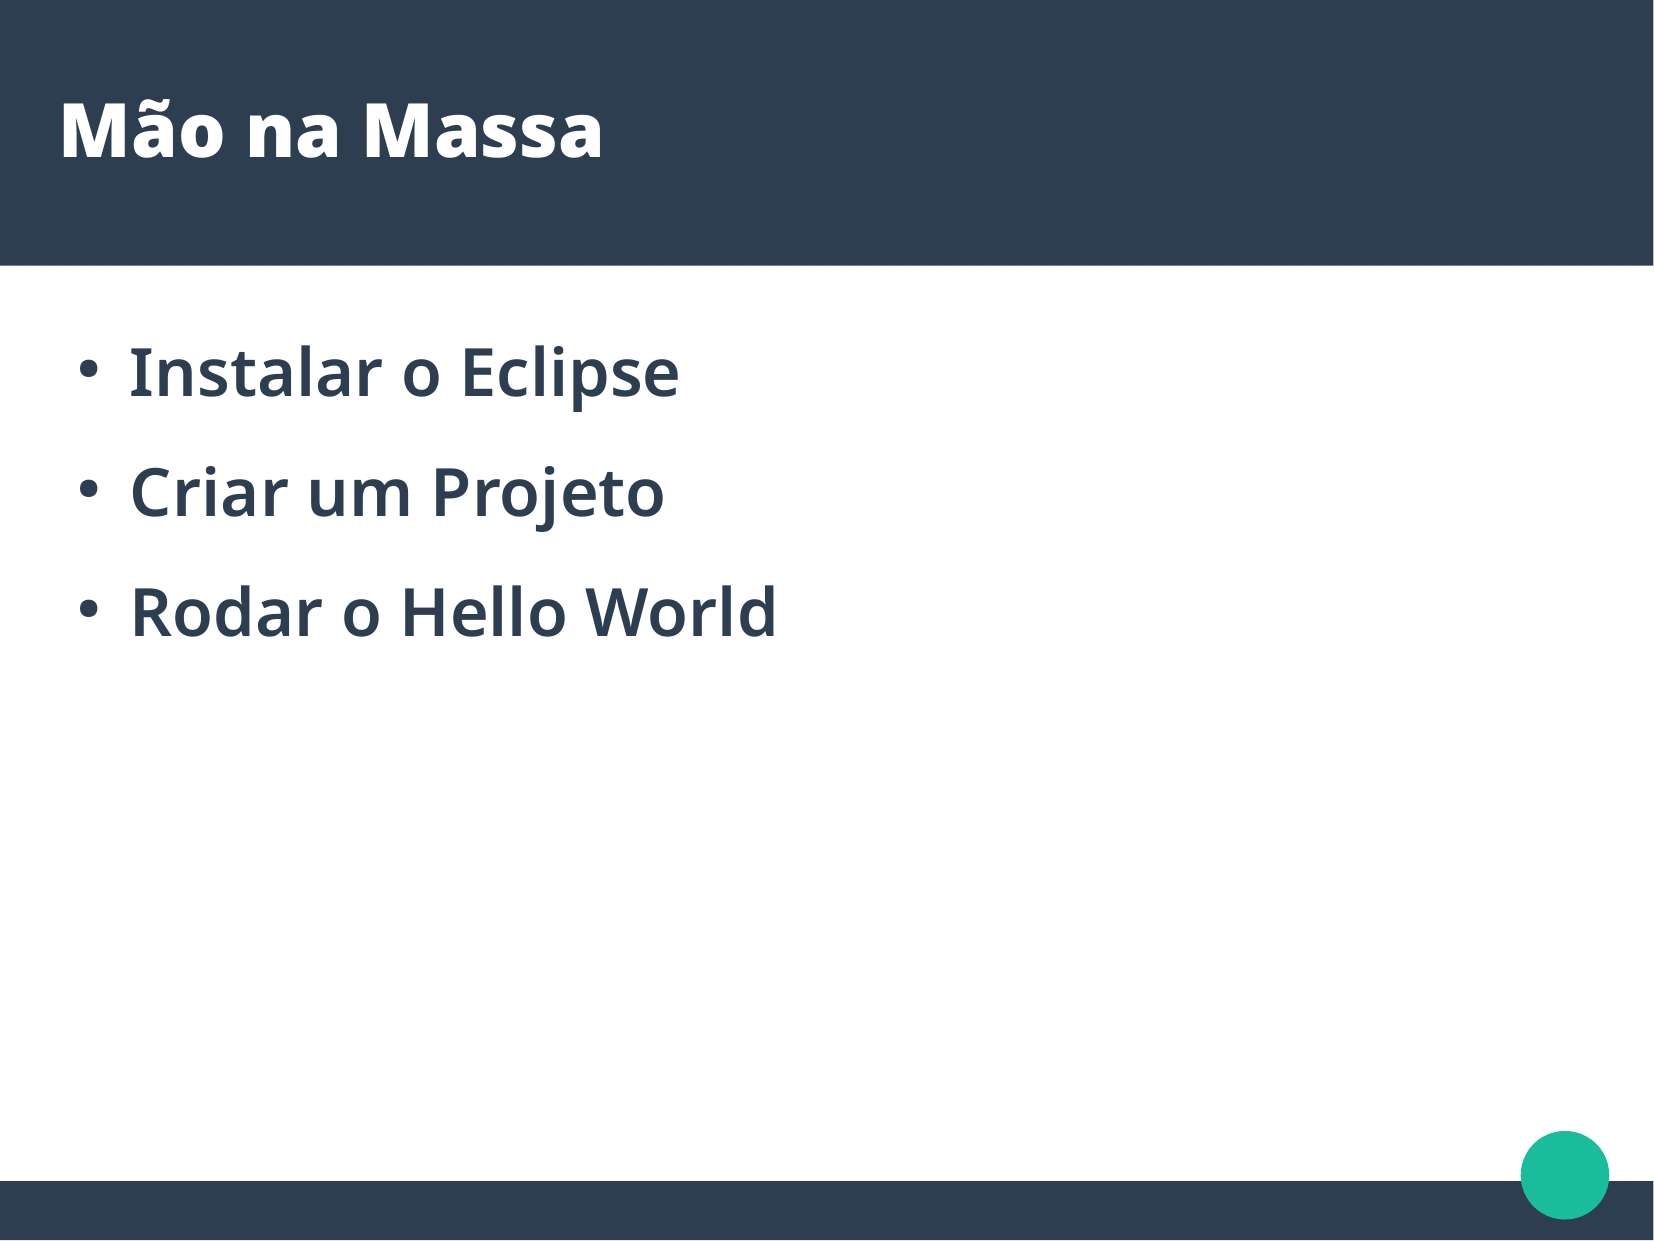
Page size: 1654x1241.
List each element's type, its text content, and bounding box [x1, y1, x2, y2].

title Mão na Massa [59, 49, 1595, 207]
list Instalar o Eclipse Criar um Projeto Rodar o Hello World [59, 324, 1595, 1152]
